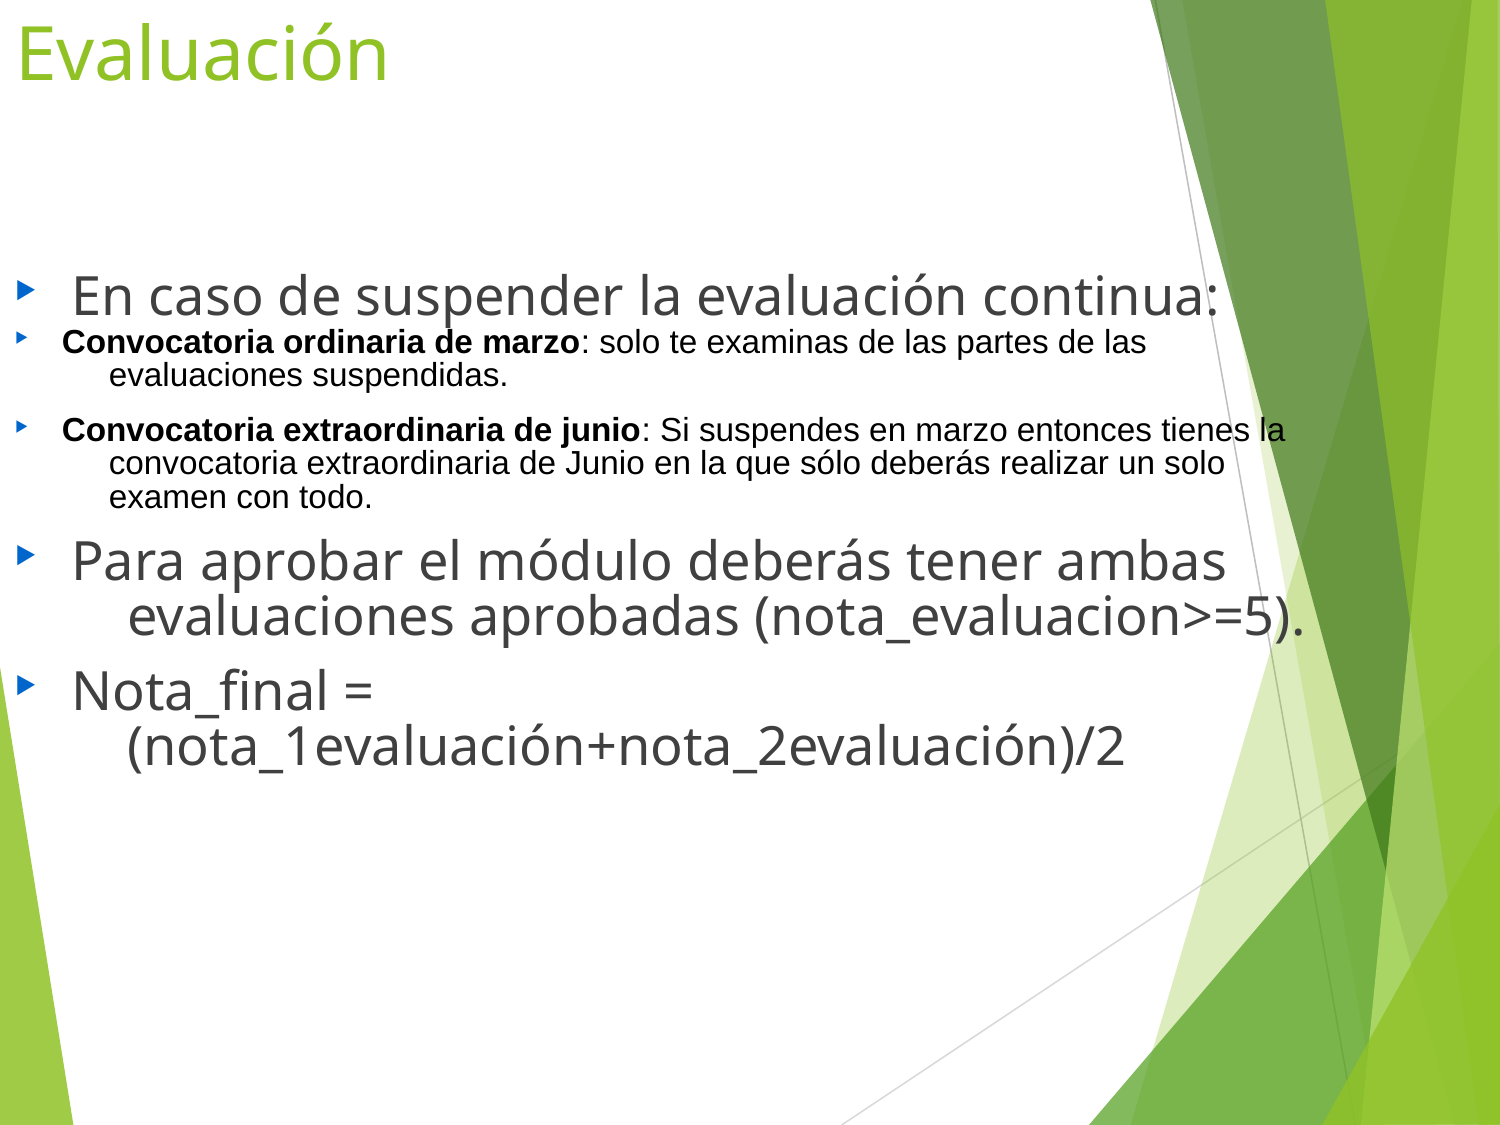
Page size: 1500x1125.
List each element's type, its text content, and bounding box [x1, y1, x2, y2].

list En caso de suspender la evaluación continua: Convocatoria ordinaria de marzo: solo te examinas de las partes de las evaluaciones suspendidas. Convocatoria extraordinaria de junio: Si suspendes en marzo entonces tienes la convocatoria extraordinaria de Junio en la que sólo deberás realizar un solo examen con todo. Para aprobar el módulo deberás tener ambas evaluaciones aprobadas (nota_evaluacion>=5). Nota_final = (nota_1evaluación+nota_2evaluación)/2 [0, 263, 1351, 810]
title Evaluación [0, 0, 1351, 188]
